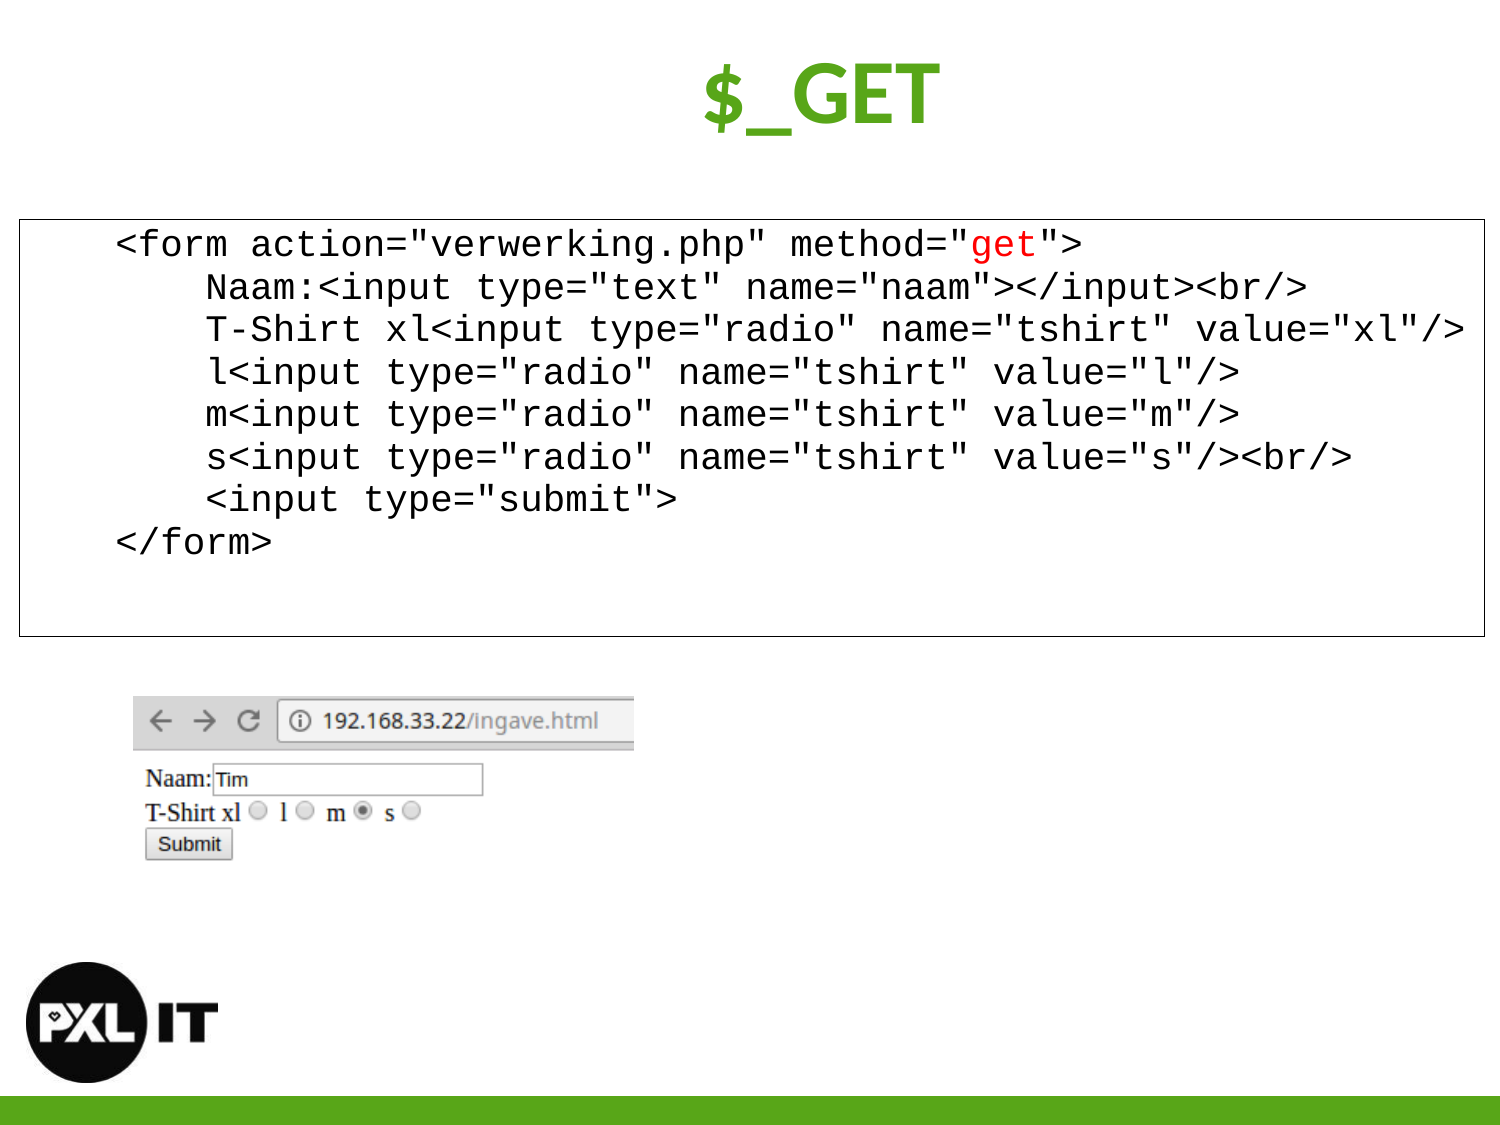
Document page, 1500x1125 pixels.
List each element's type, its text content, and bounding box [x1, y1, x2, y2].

text_box $_GET [201, 24, 1440, 151]
picture [133, 696, 634, 892]
table_header <form action="verwerking.php" method="get"> Naam:<input type="text" name="naam"></input><br/> T-Shirt xl<input type="radio" name="tshirt" value="xl"/> l<input type="radio" name="tshirt" value="l"/> m<input type="radio" name="tshirt" value="m"/> s<input type="radio" name="tshirt" value="s"/><br/> <input type="submit"> </form> [20, 220, 1484, 636]
picture [26, 962, 218, 1083]
